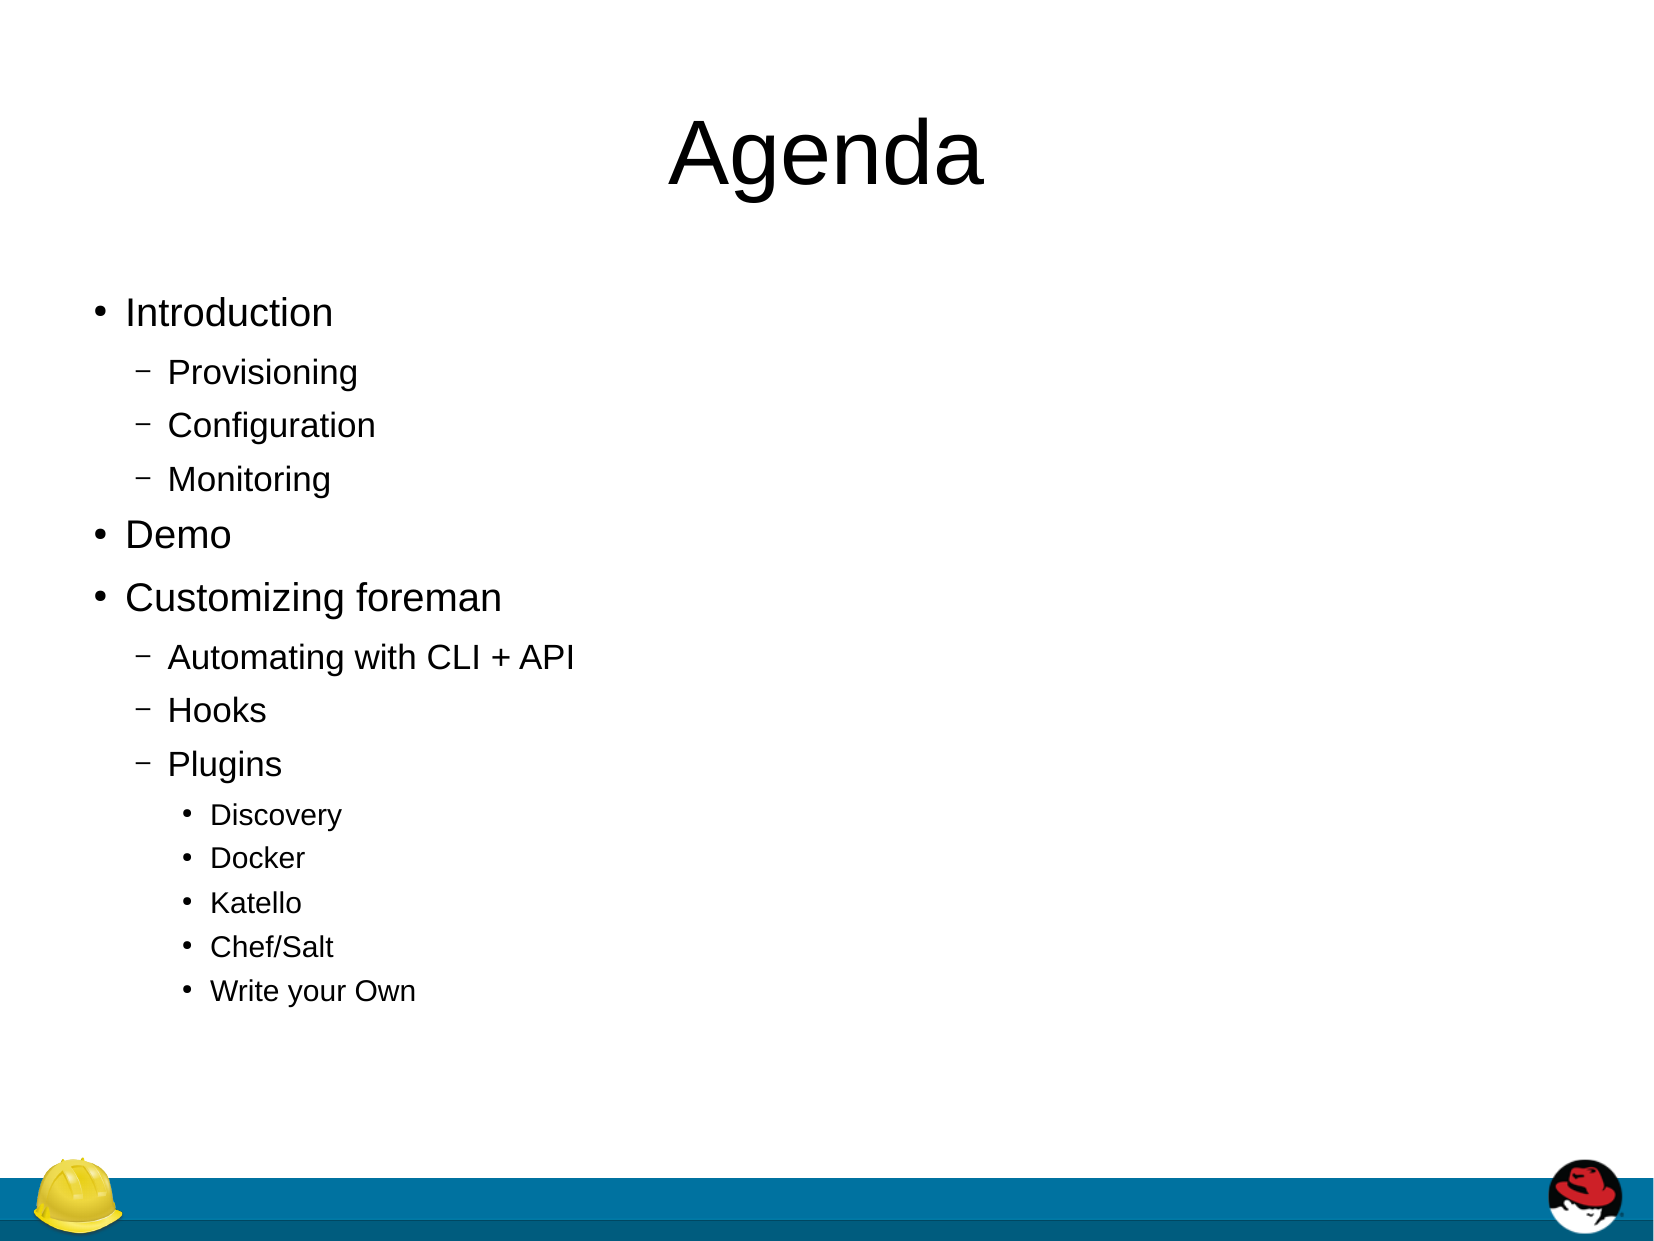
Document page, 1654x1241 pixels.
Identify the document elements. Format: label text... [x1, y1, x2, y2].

title Agenda [82, 49, 1571, 257]
list Introduction Provisioning Configuration Monitoring Demo Customizing foreman Automating with CLI + API Hooks Plugins Discovery Docker Katello Chef/Salt Write your Own [82, 290, 1571, 1010]
picture [1547, 1157, 1630, 1233]
picture [23, 1145, 130, 1235]
